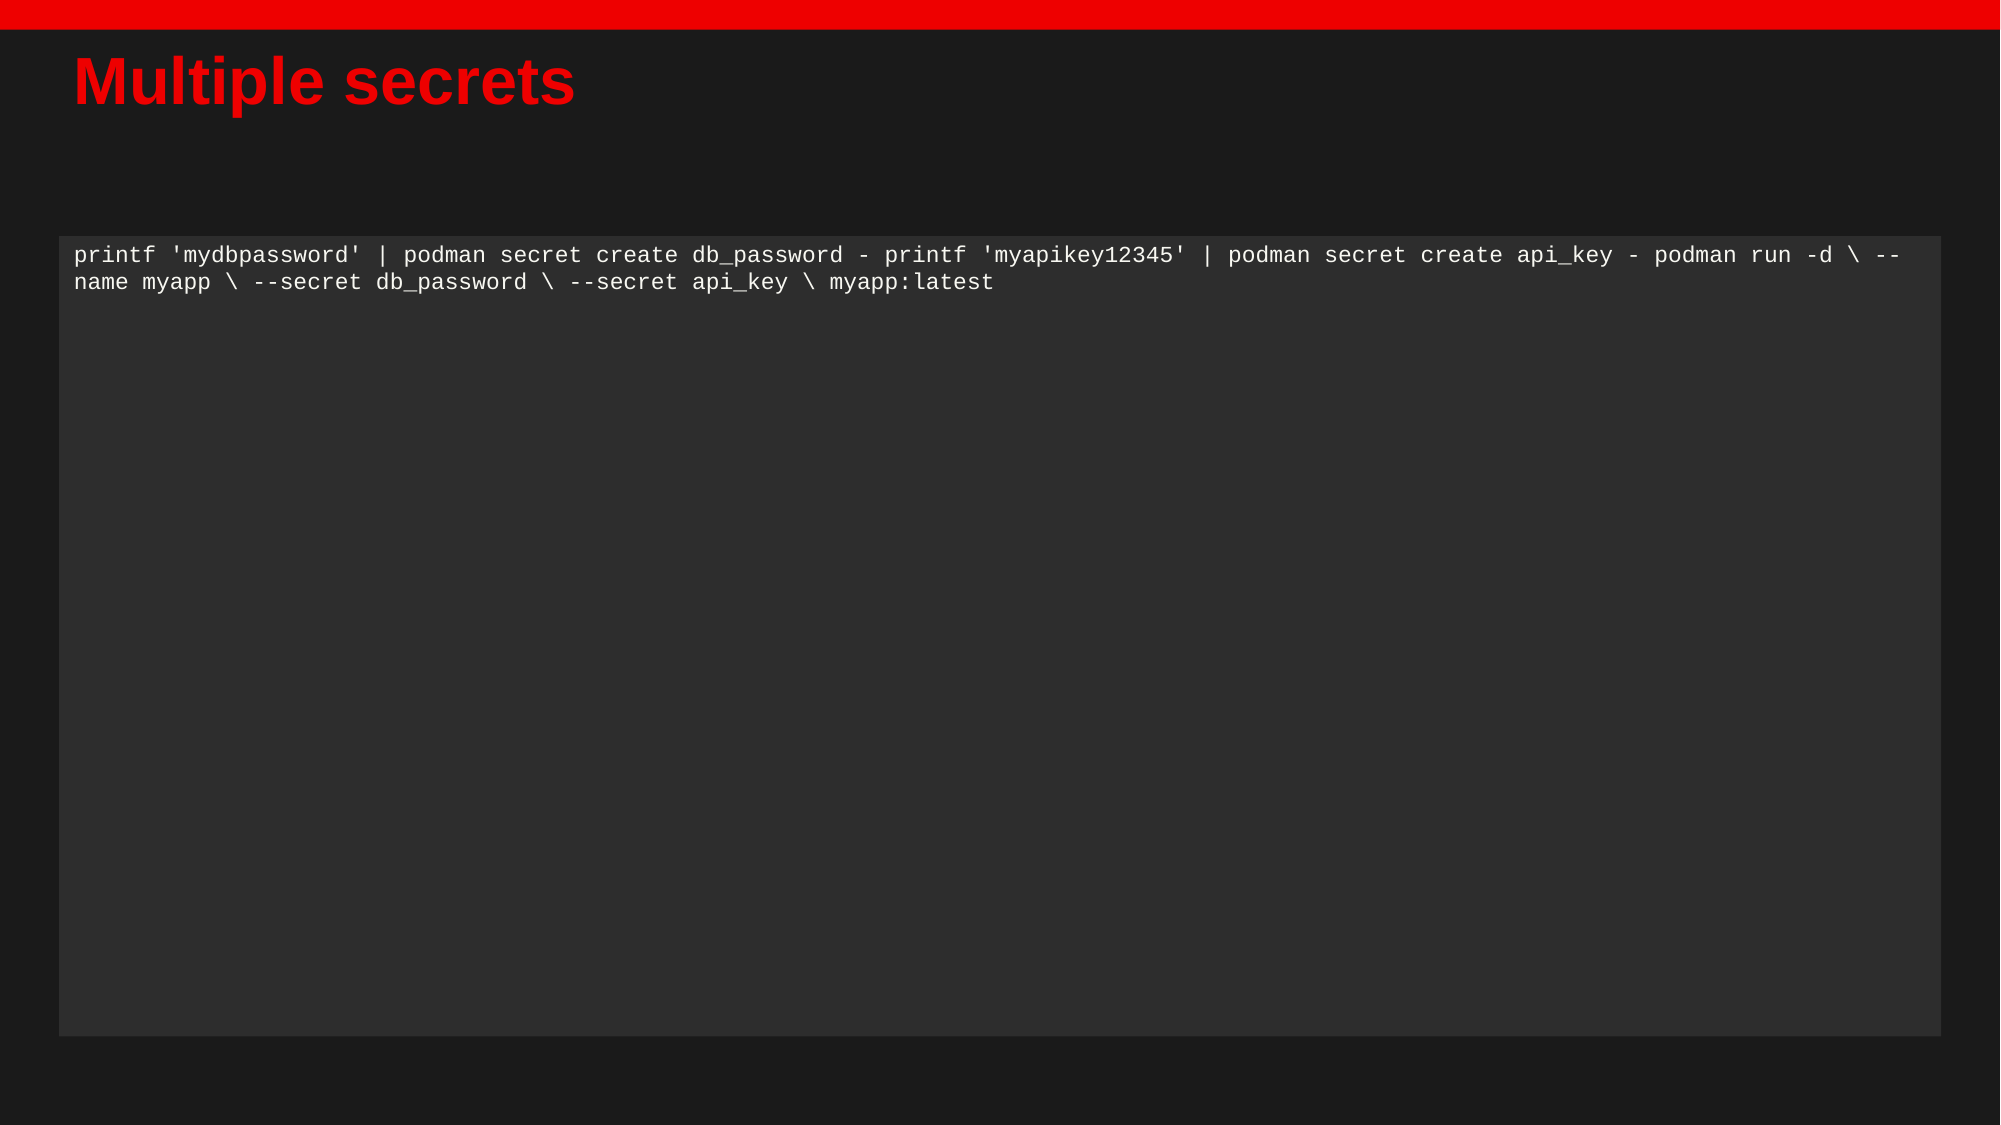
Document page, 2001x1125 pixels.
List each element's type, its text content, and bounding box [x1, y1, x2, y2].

text_box Multiple secrets [59, 36, 1942, 208]
text_box printf 'mydbpassword' | podman secret create db_password - printf 'myapikey12345' | podman secret create api_key - podman run -d \ --name myapp \ --secret db_password \ --secret api_key \ myapp:latest [59, 236, 1942, 1037]
text_box [0, 0, 2001, 30]
